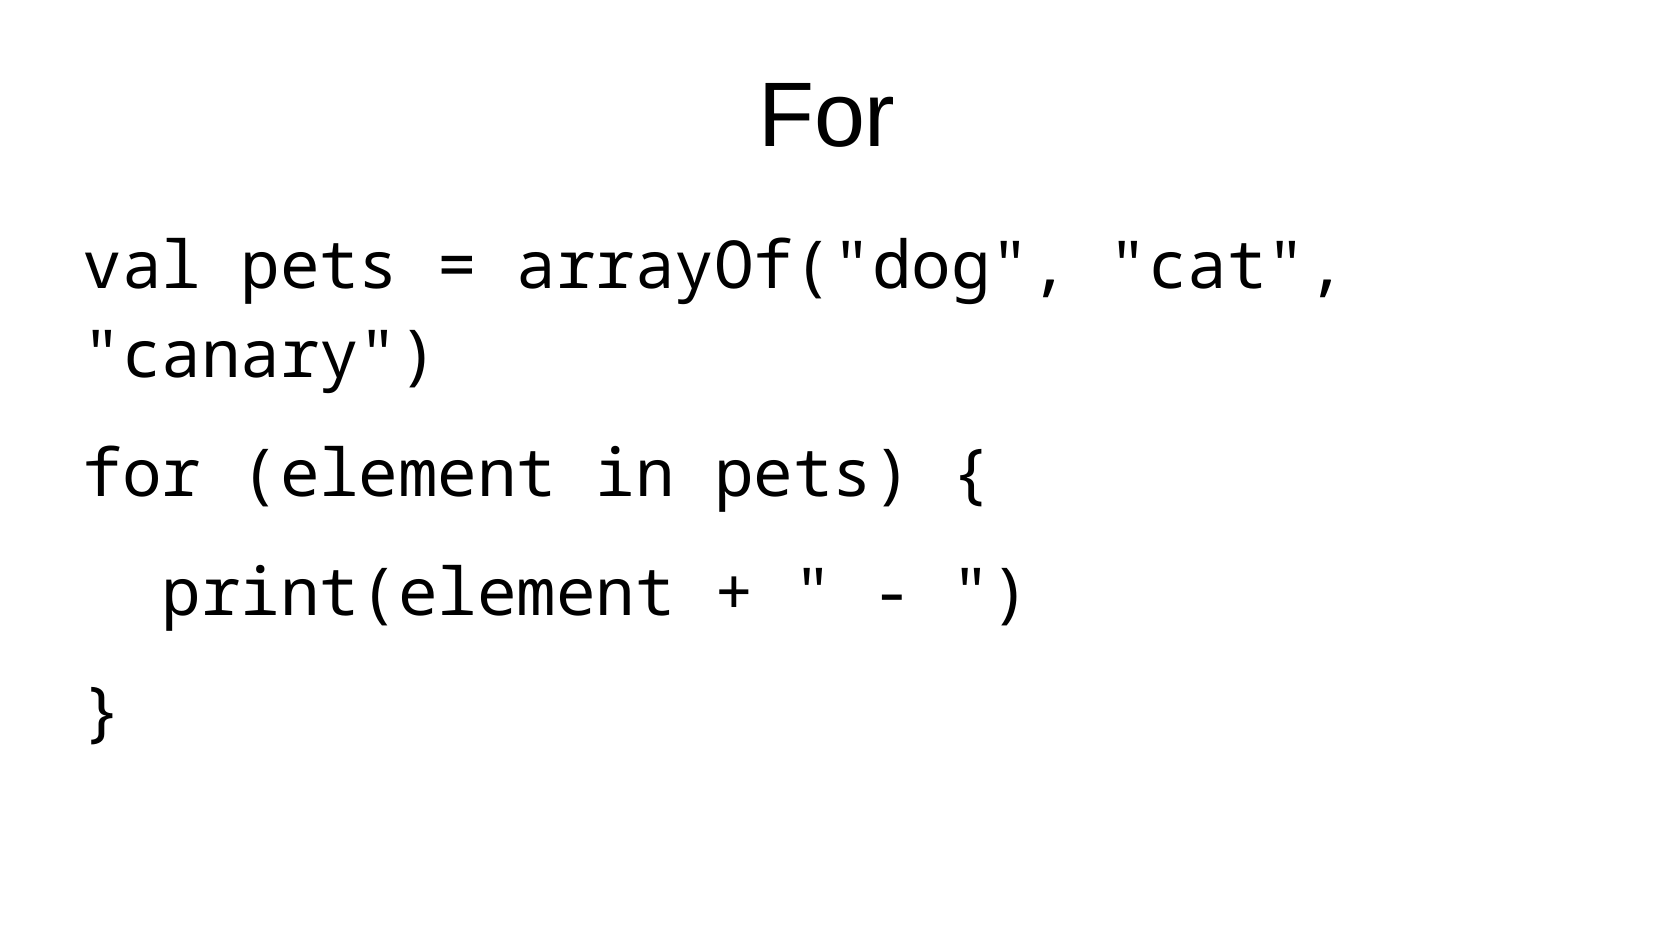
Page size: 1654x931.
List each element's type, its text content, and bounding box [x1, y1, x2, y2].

list val pets = arrayOf("dog", "cat", "canary") for (element in pets) { print(element + " - ") } [82, 217, 1571, 758]
title For [82, 37, 1571, 193]
